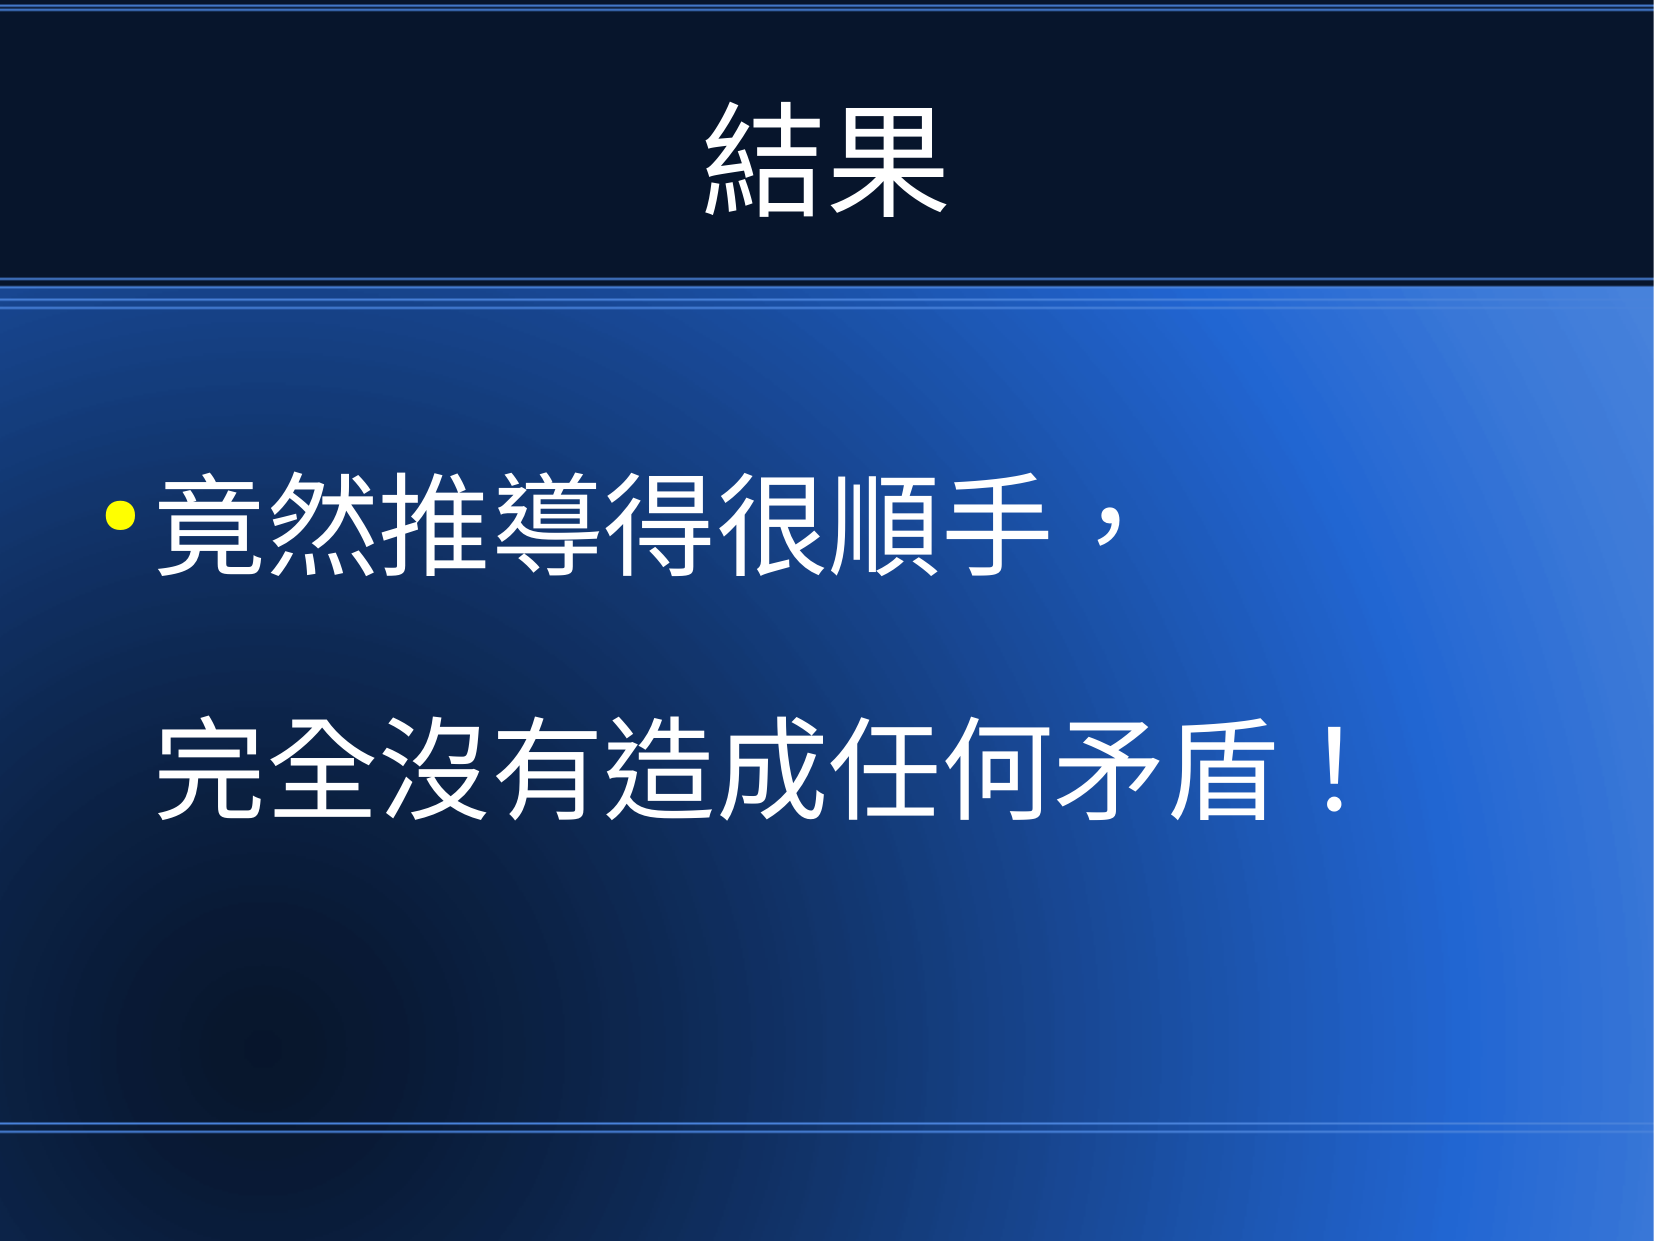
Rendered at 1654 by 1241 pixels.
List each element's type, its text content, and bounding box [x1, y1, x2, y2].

title 結果 [82, 49, 1571, 257]
picture [0, 0, 1654, 1241]
list 竟然推導得很順手， 完全沒有造成任何矛盾！ [82, 355, 1571, 1241]
